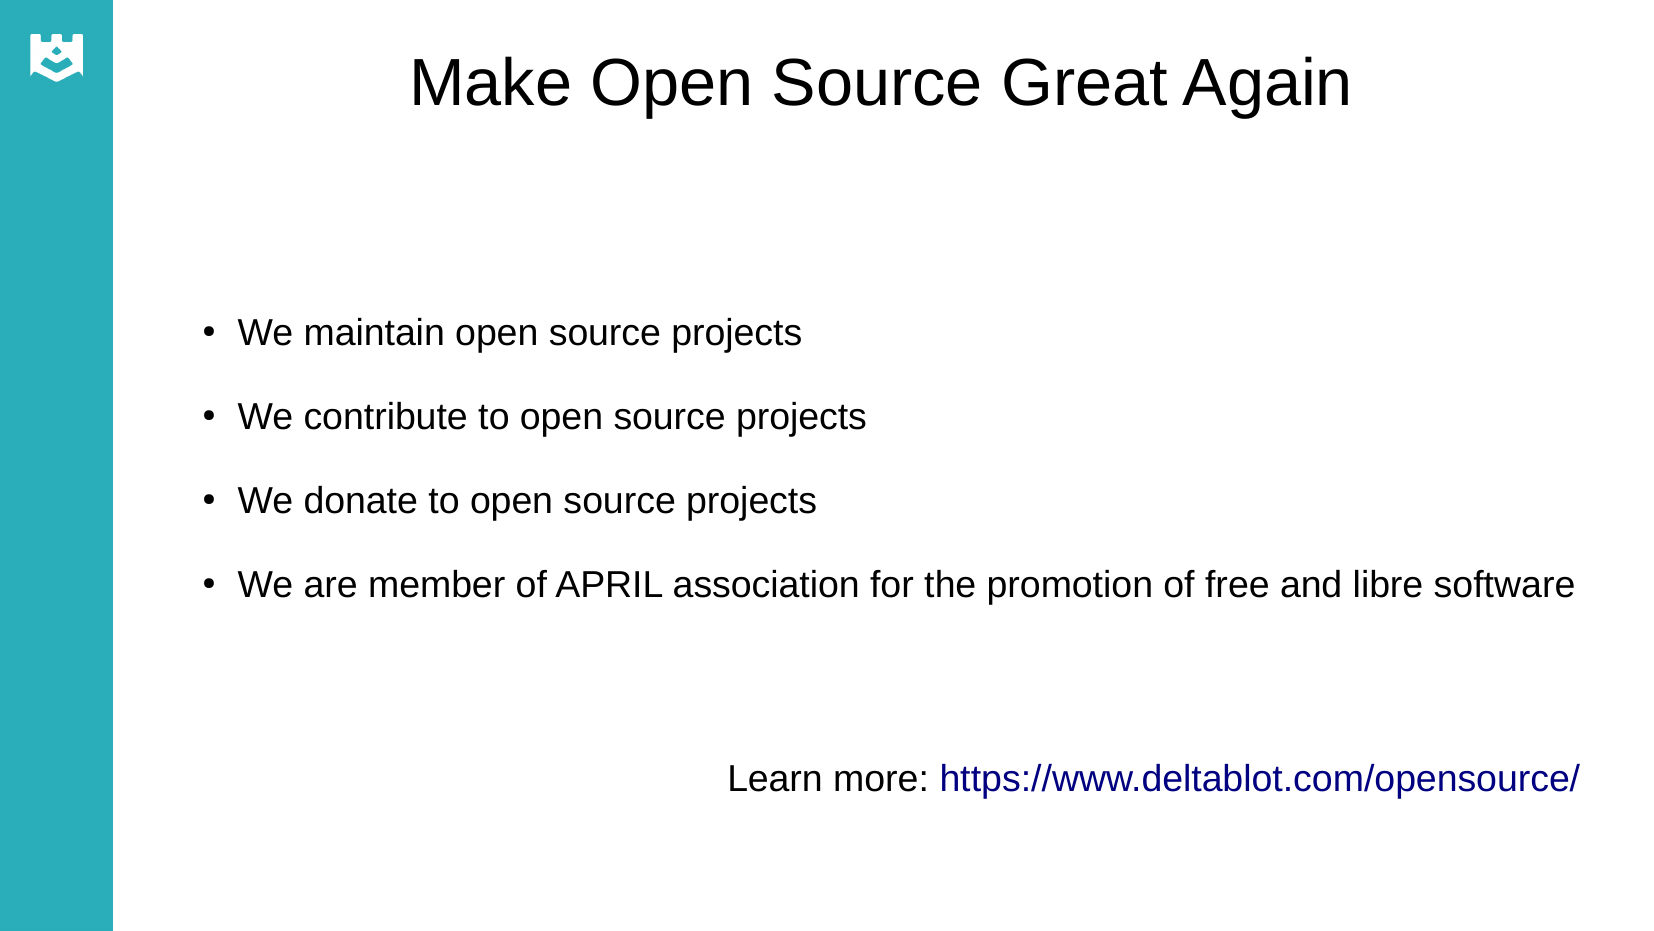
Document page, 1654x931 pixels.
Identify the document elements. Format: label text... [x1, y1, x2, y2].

text_box Learn more: https://www.deltablot.com/opensource/ [712, 750, 1613, 826]
text_box Make Open Source Great Again [112, 37, 1651, 188]
picture [0, 0, 113, 931]
text_box We maintain open source projects We contribute to open source projects We donate to open source projects We are member of APRIL association for the promotion of free and libre software [187, 262, 1613, 638]
